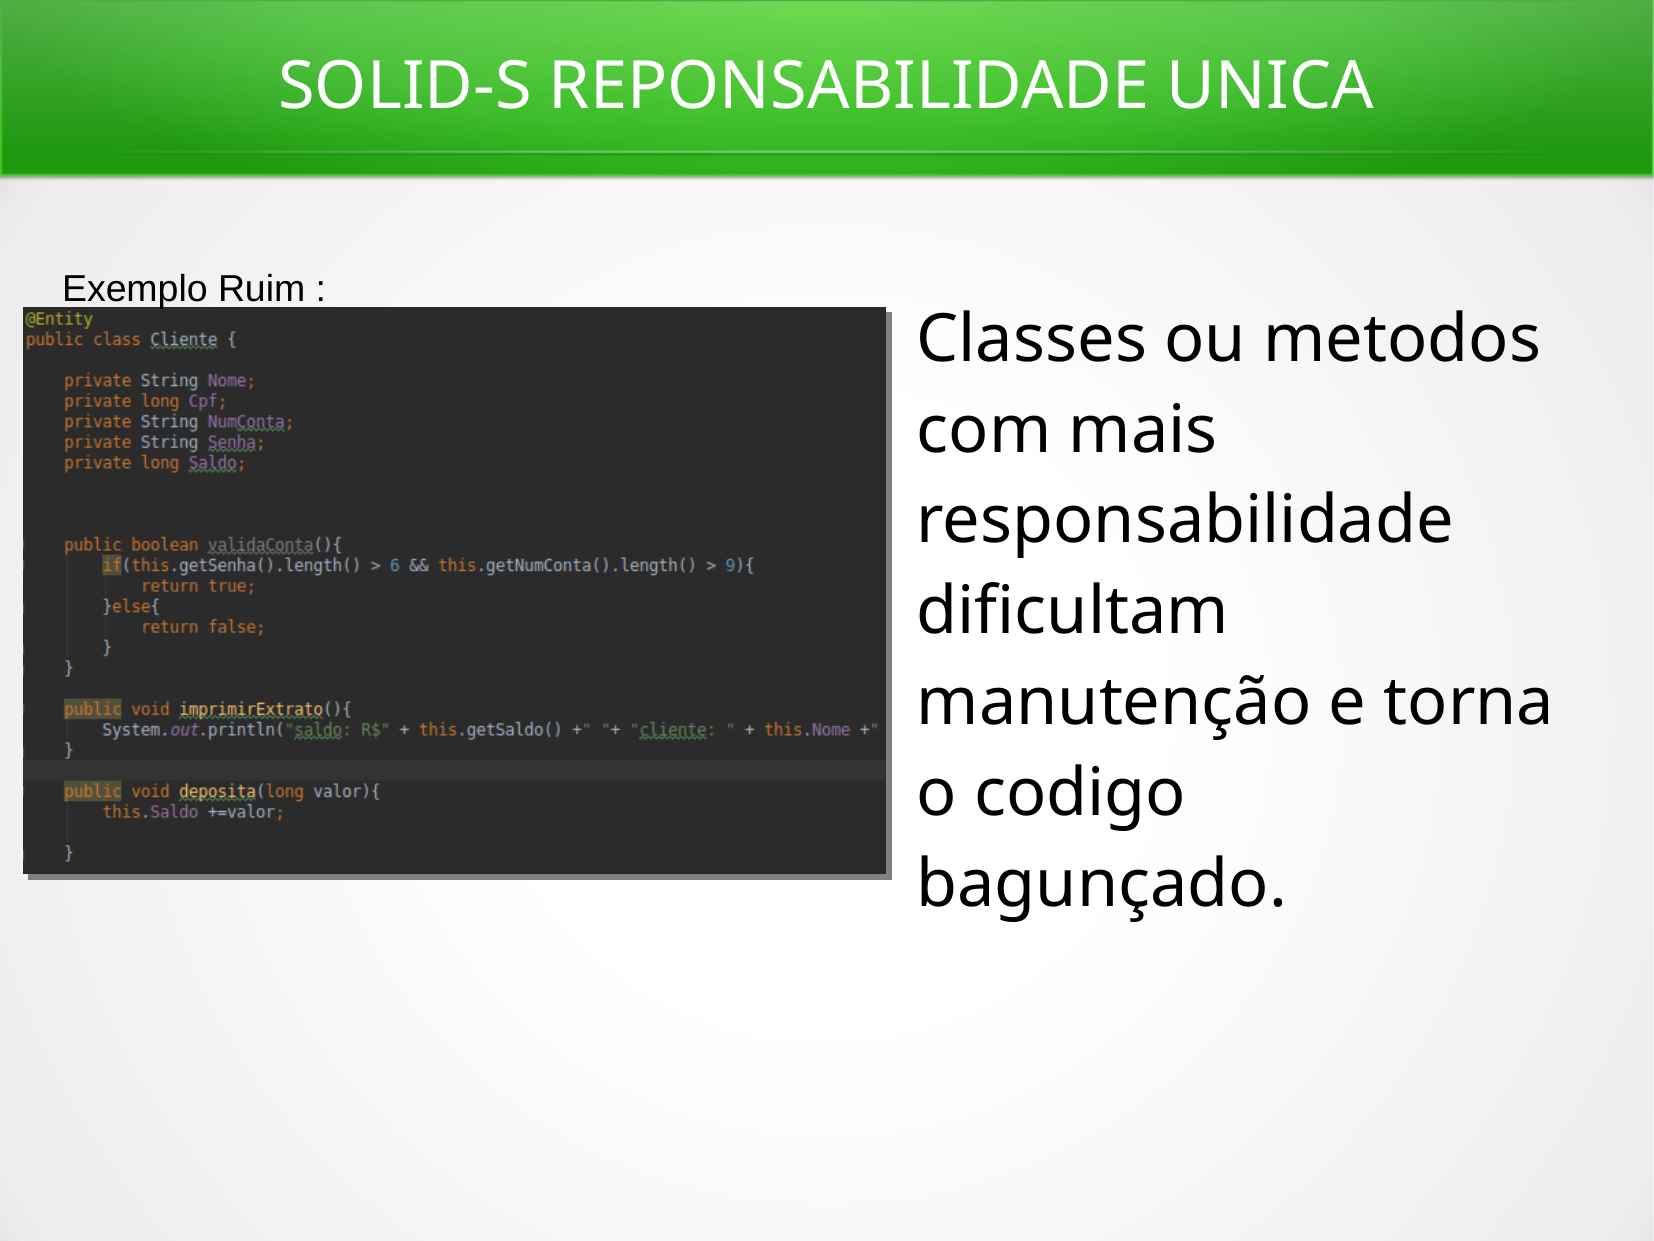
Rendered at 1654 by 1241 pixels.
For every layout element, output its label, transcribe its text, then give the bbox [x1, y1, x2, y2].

title SOLID-S REPONSABILIDADE UNICA [82, 11, 1571, 154]
list Classes ou metodos com mais responsabilidade dificultam manutenção e torna o codigo bagunçado. [845, 290, 1572, 1111]
picture [0, 0, 1654, 1241]
text_box Exemplo Ruim : [47, 259, 342, 317]
